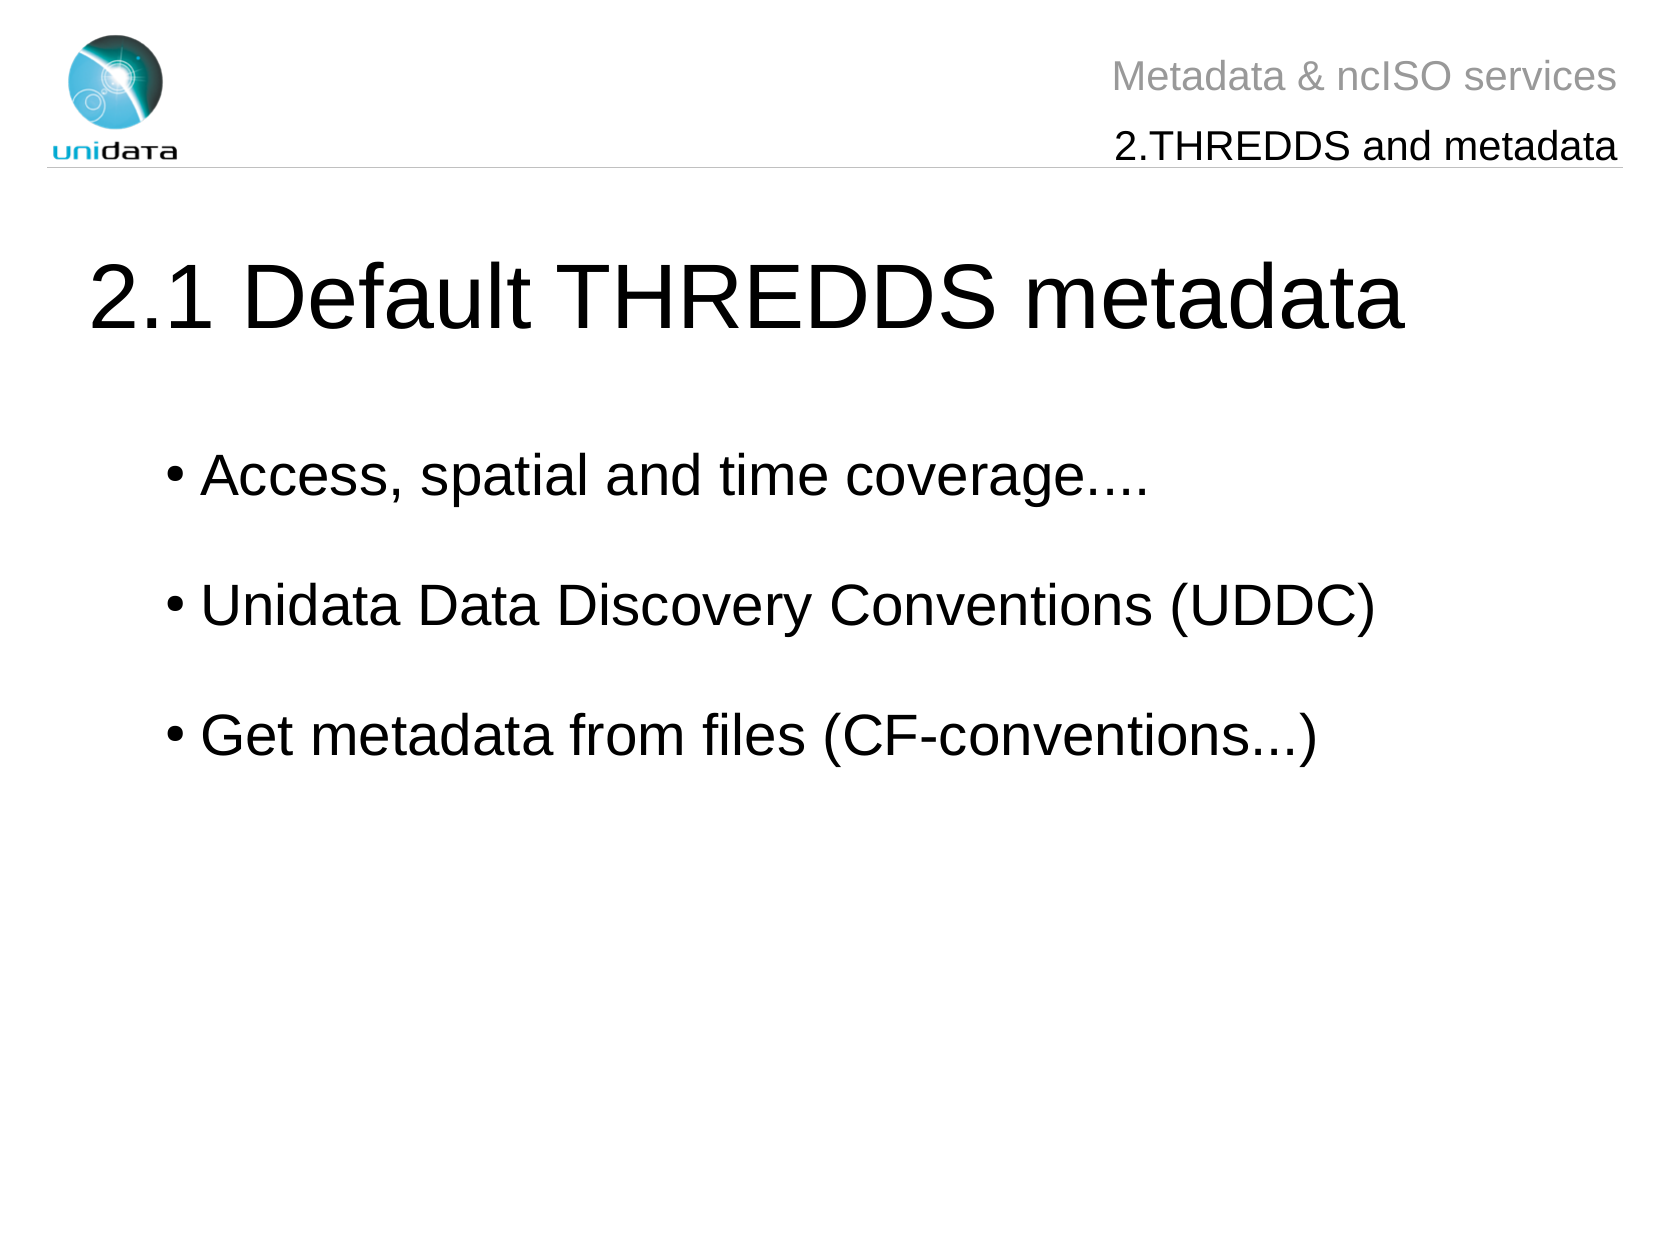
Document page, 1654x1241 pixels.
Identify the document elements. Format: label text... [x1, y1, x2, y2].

text_box Access, spatial and time coverage.... Unidata Data Discovery Conventions (UDDC) Get metadata from files (CF-conventions...) [150, 435, 1486, 886]
title 2.1 Default THREDDS metadata [88, 168, 1577, 375]
picture [41, 23, 188, 174]
title Metadata & ncISO services 2.THREDDS and metadata [980, 41, 1618, 158]
